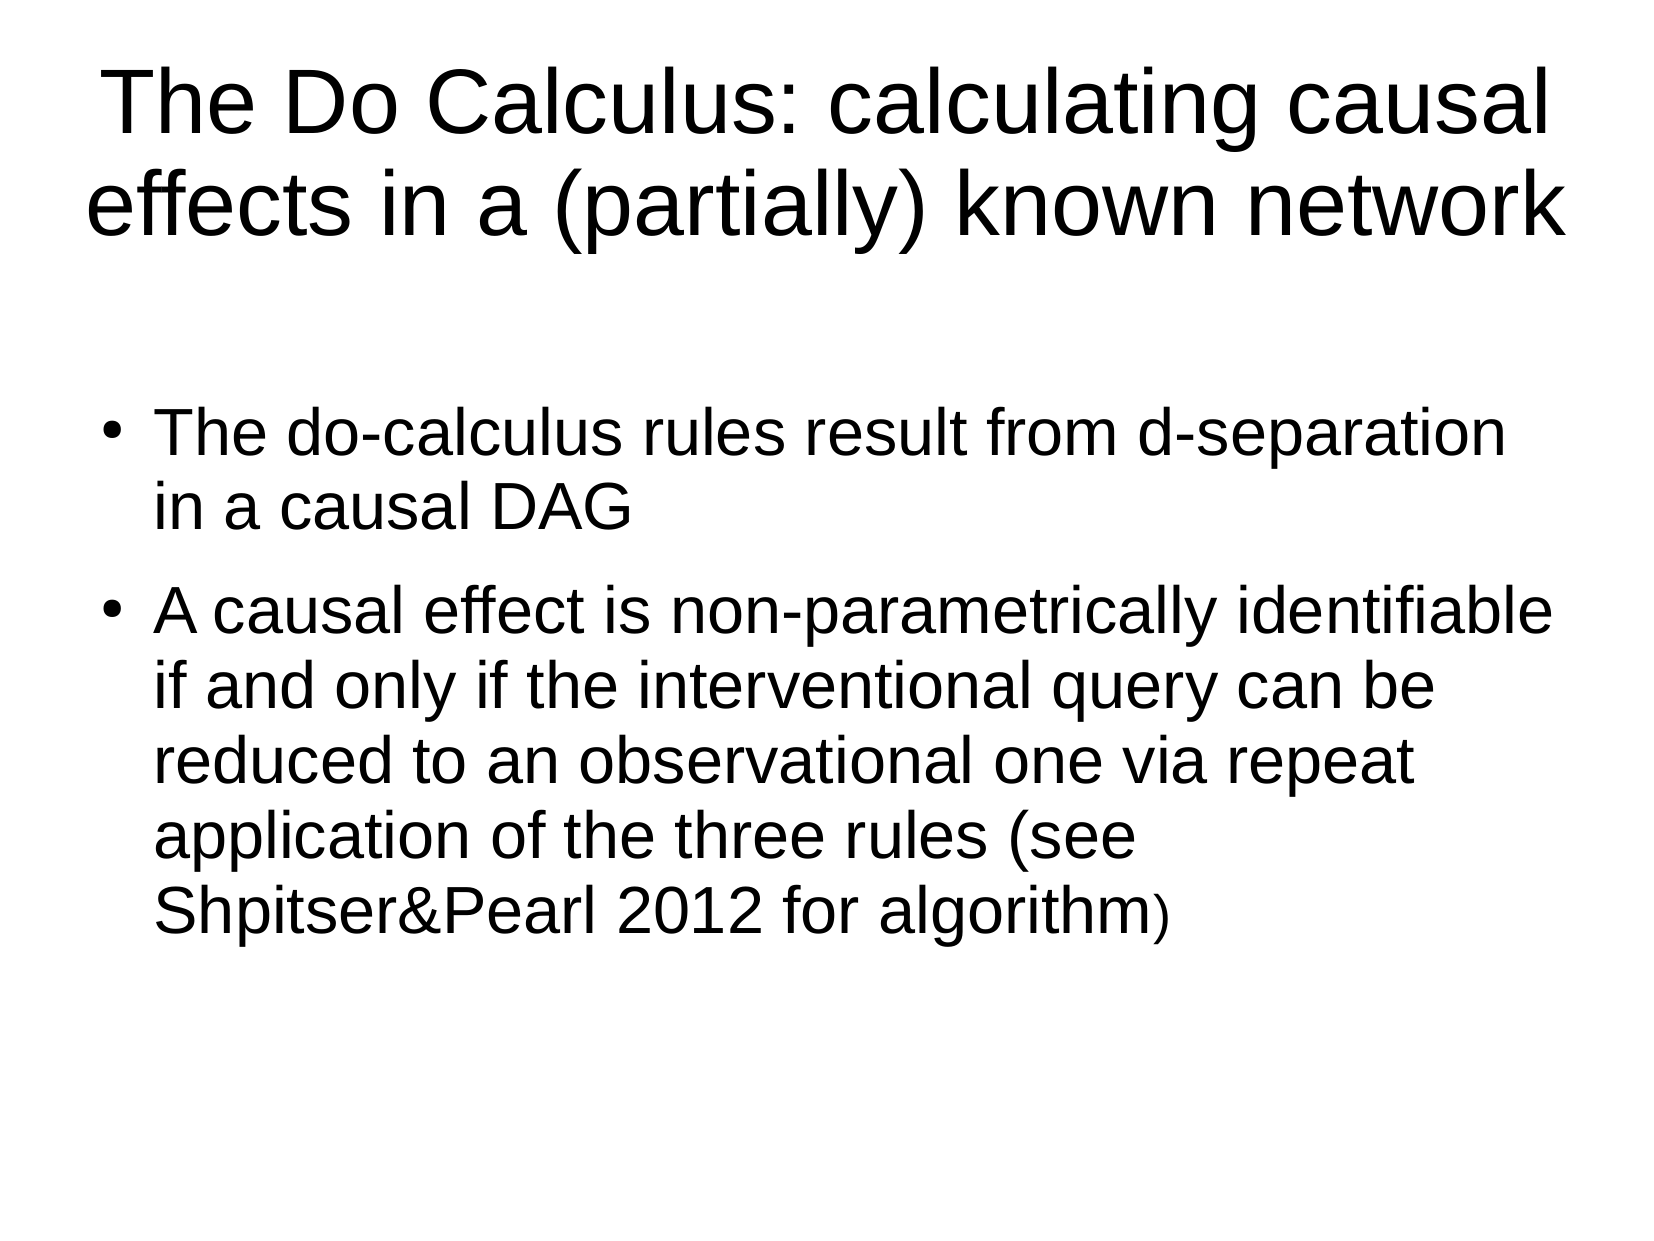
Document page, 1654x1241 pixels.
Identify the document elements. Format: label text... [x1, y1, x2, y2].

list The do-calculus rules result from d-separation in a causal DAG A causal effect is non-parametrically identifiable if and only if the interventional query can be reduced to an observational one via repeat application of the three rules (see Shpitser&Pearl 2012 for algorithm) [82, 290, 1571, 1010]
title The Do Calculus: calculating causal effects in a (partially) known network [82, 49, 1571, 257]
